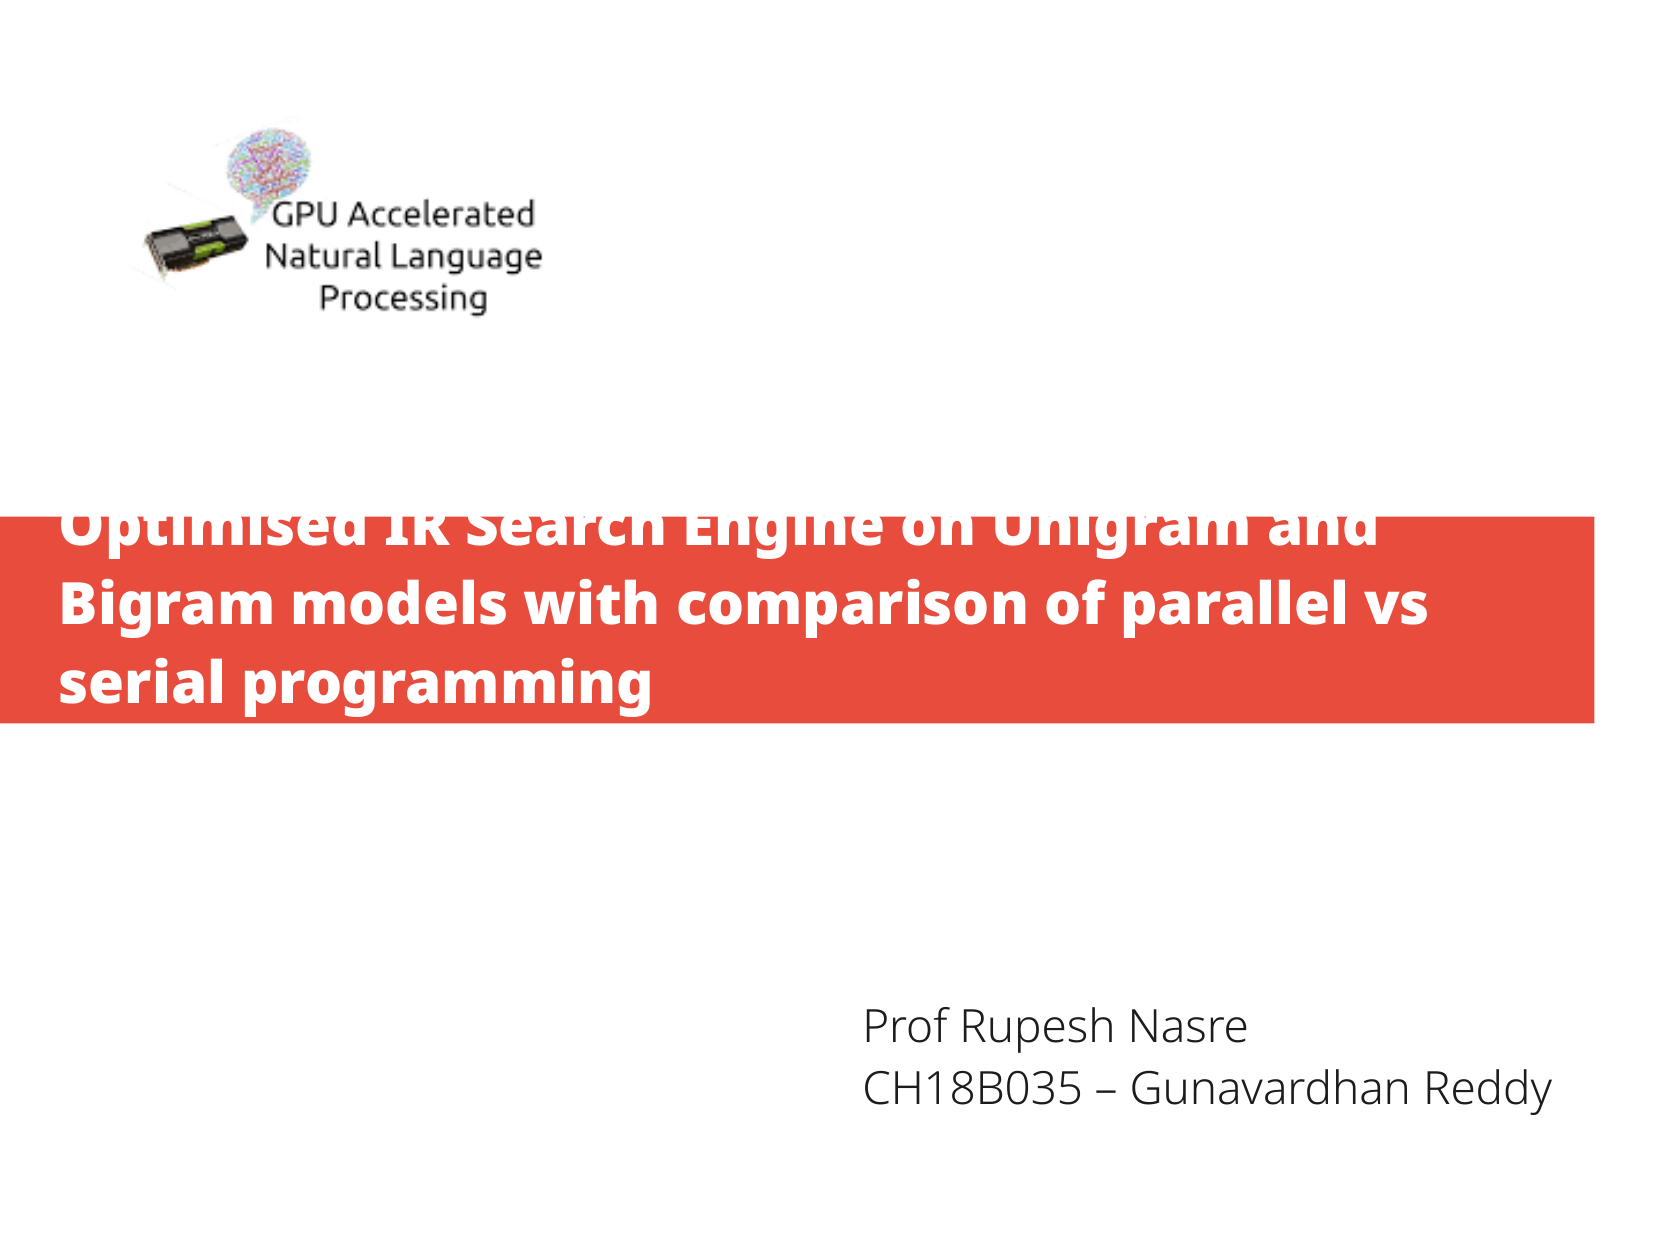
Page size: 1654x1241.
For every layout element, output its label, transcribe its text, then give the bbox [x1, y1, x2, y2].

title Optimised IR Search Engine on Unigram and Bigram models with comparison of parallel vs serial programming [59, 507, 1595, 721]
subtitle Prof Rupesh Nasre CH18B035 – Gunavardhan Reddy [862, 956, 1595, 1182]
picture [129, 82, 623, 367]
